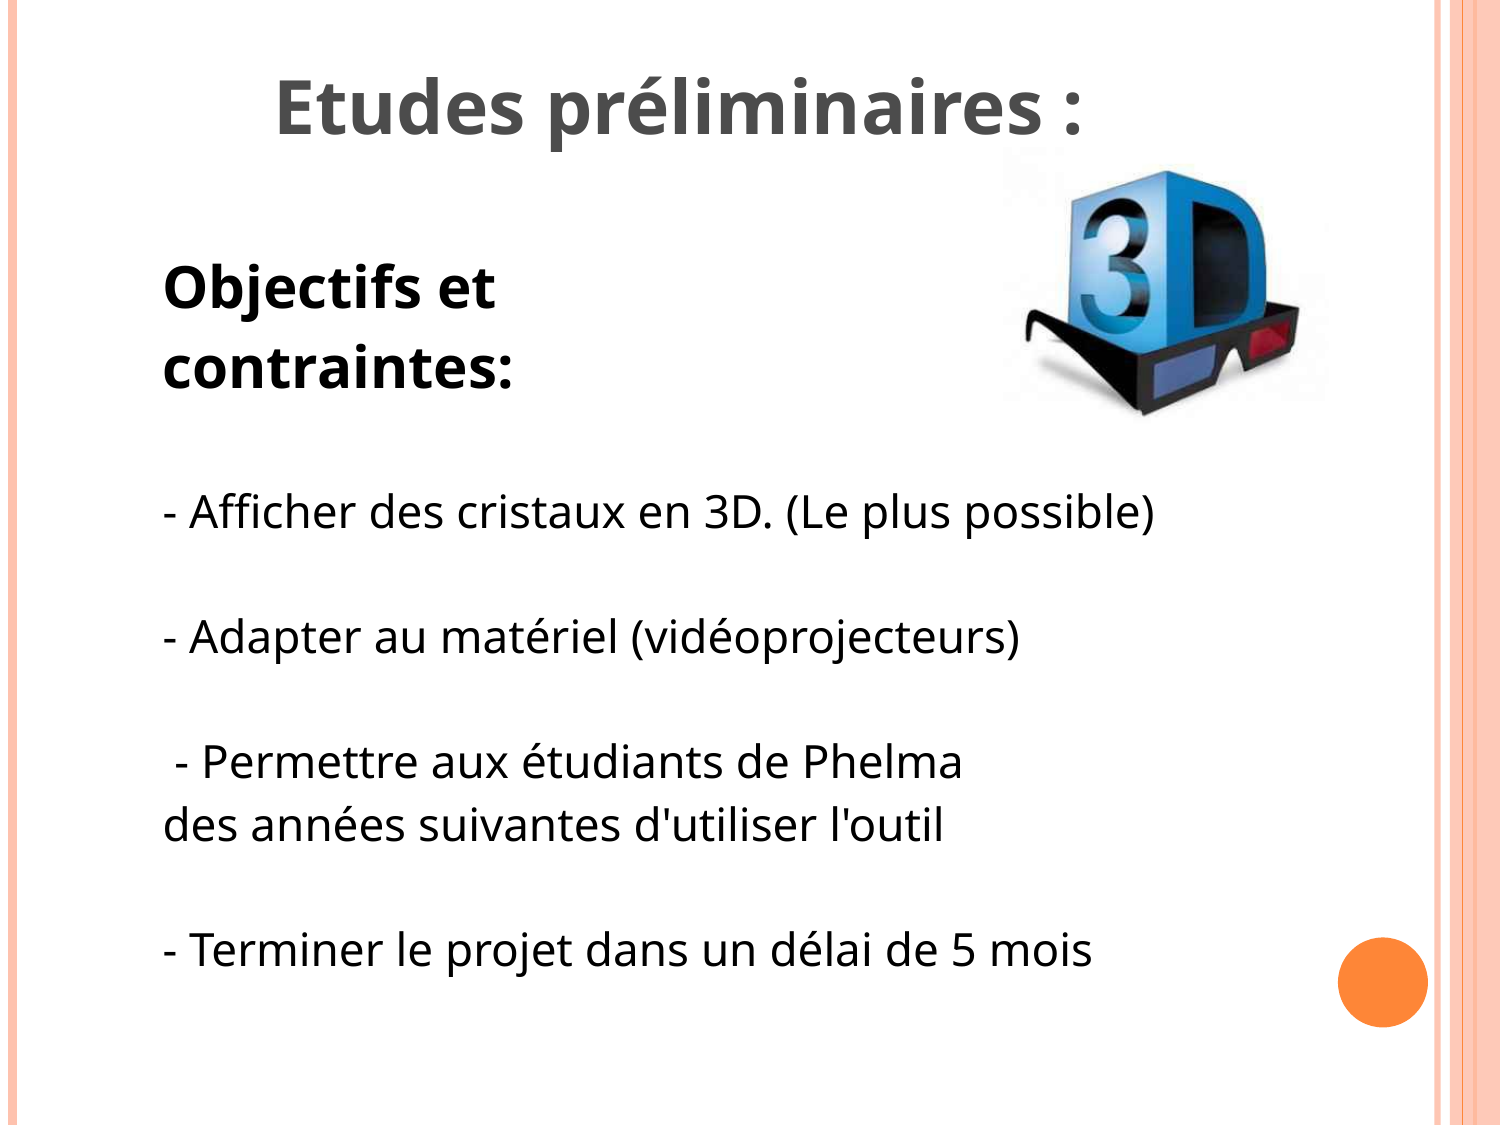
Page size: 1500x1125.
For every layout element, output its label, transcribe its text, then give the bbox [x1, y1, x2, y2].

text_box Objectifs et contraintes: [147, 239, 862, 325]
text_box Etudes préliminaires : [206, 47, 1152, 178]
picture [1003, 147, 1329, 443]
text_box - Afficher des cristaux en 3D. (Le plus possible) - Adapter au matériel (vidéoprojecteurs) - Permettre aux étudiants de Phelma des années suivantes d'utiliser l'outil - Terminer le projet dans un délai de 5 mois [147, 410, 1300, 1125]
